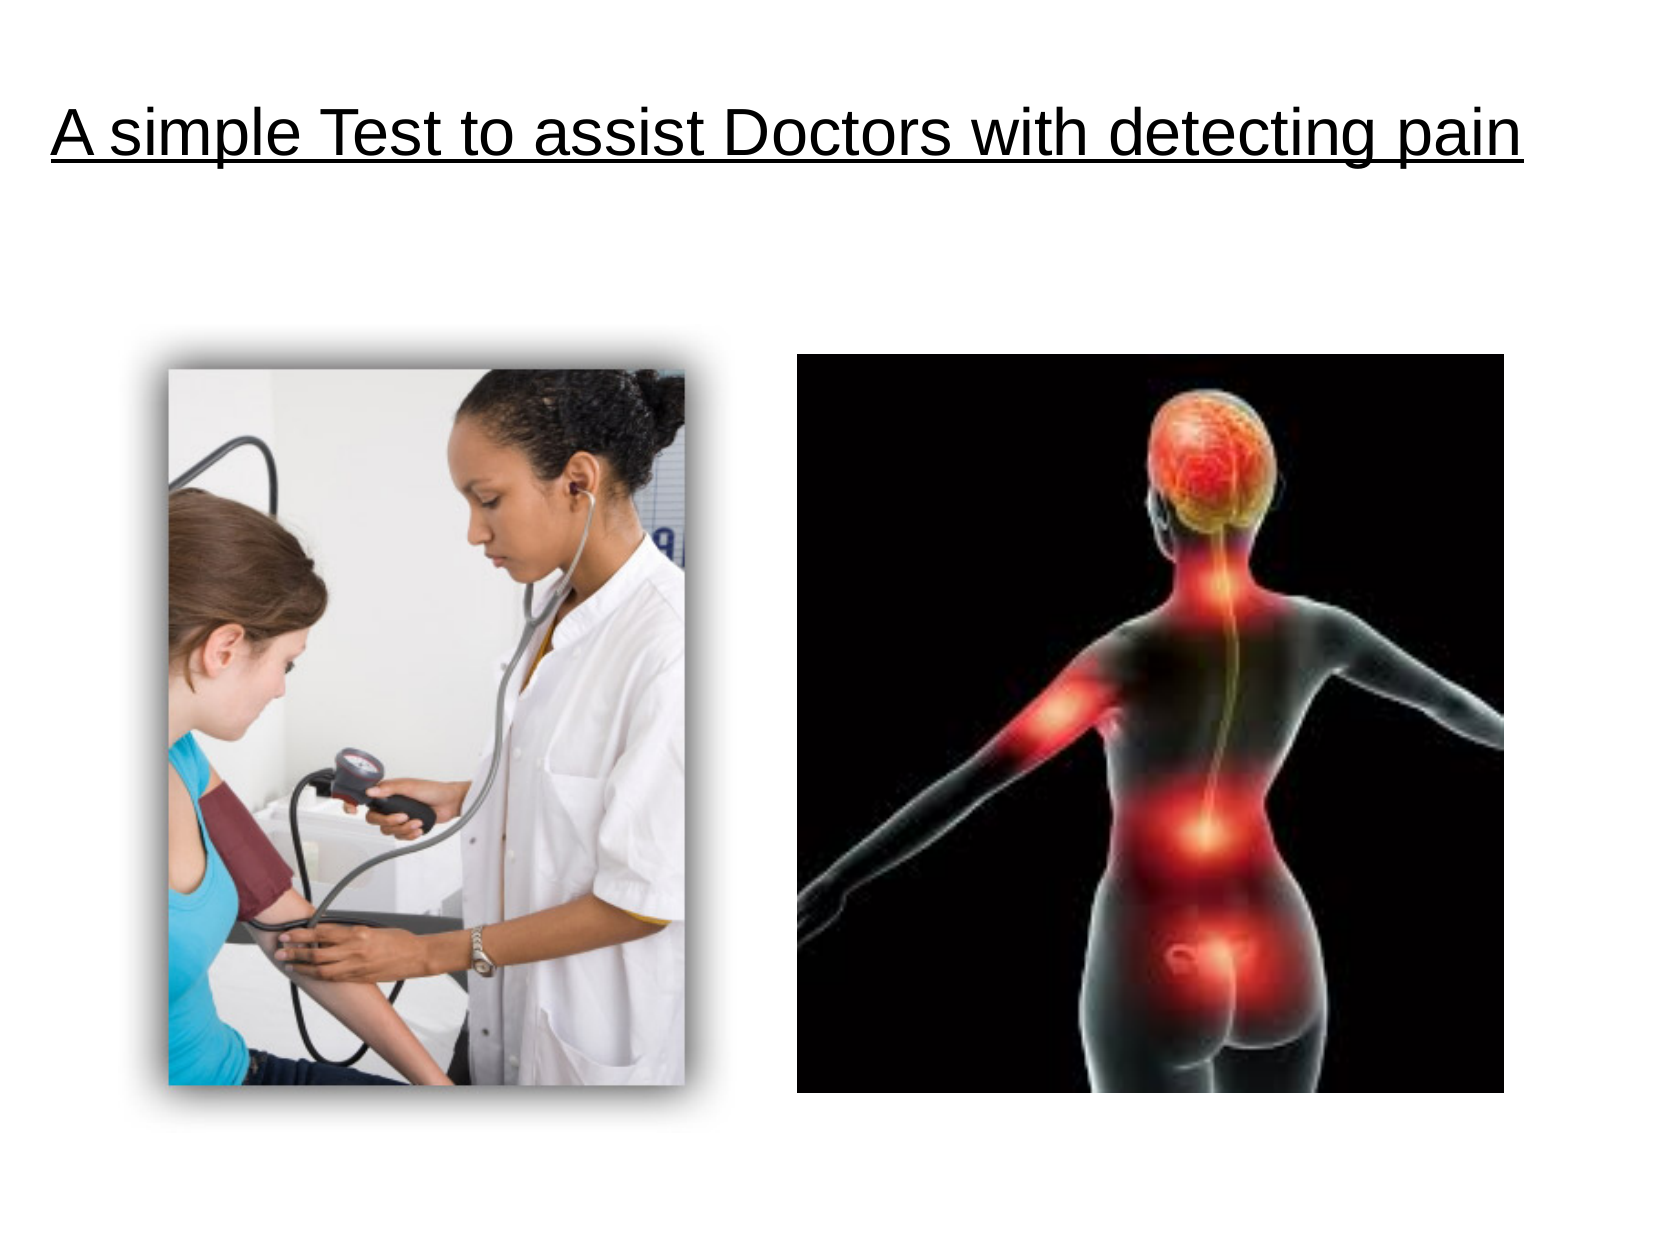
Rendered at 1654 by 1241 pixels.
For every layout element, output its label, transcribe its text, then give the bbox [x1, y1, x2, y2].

text_box A simple Test to assist Doctors with detecting pain [35, 87, 1539, 178]
picture [797, 354, 1504, 1093]
picture [118, 324, 738, 1133]
